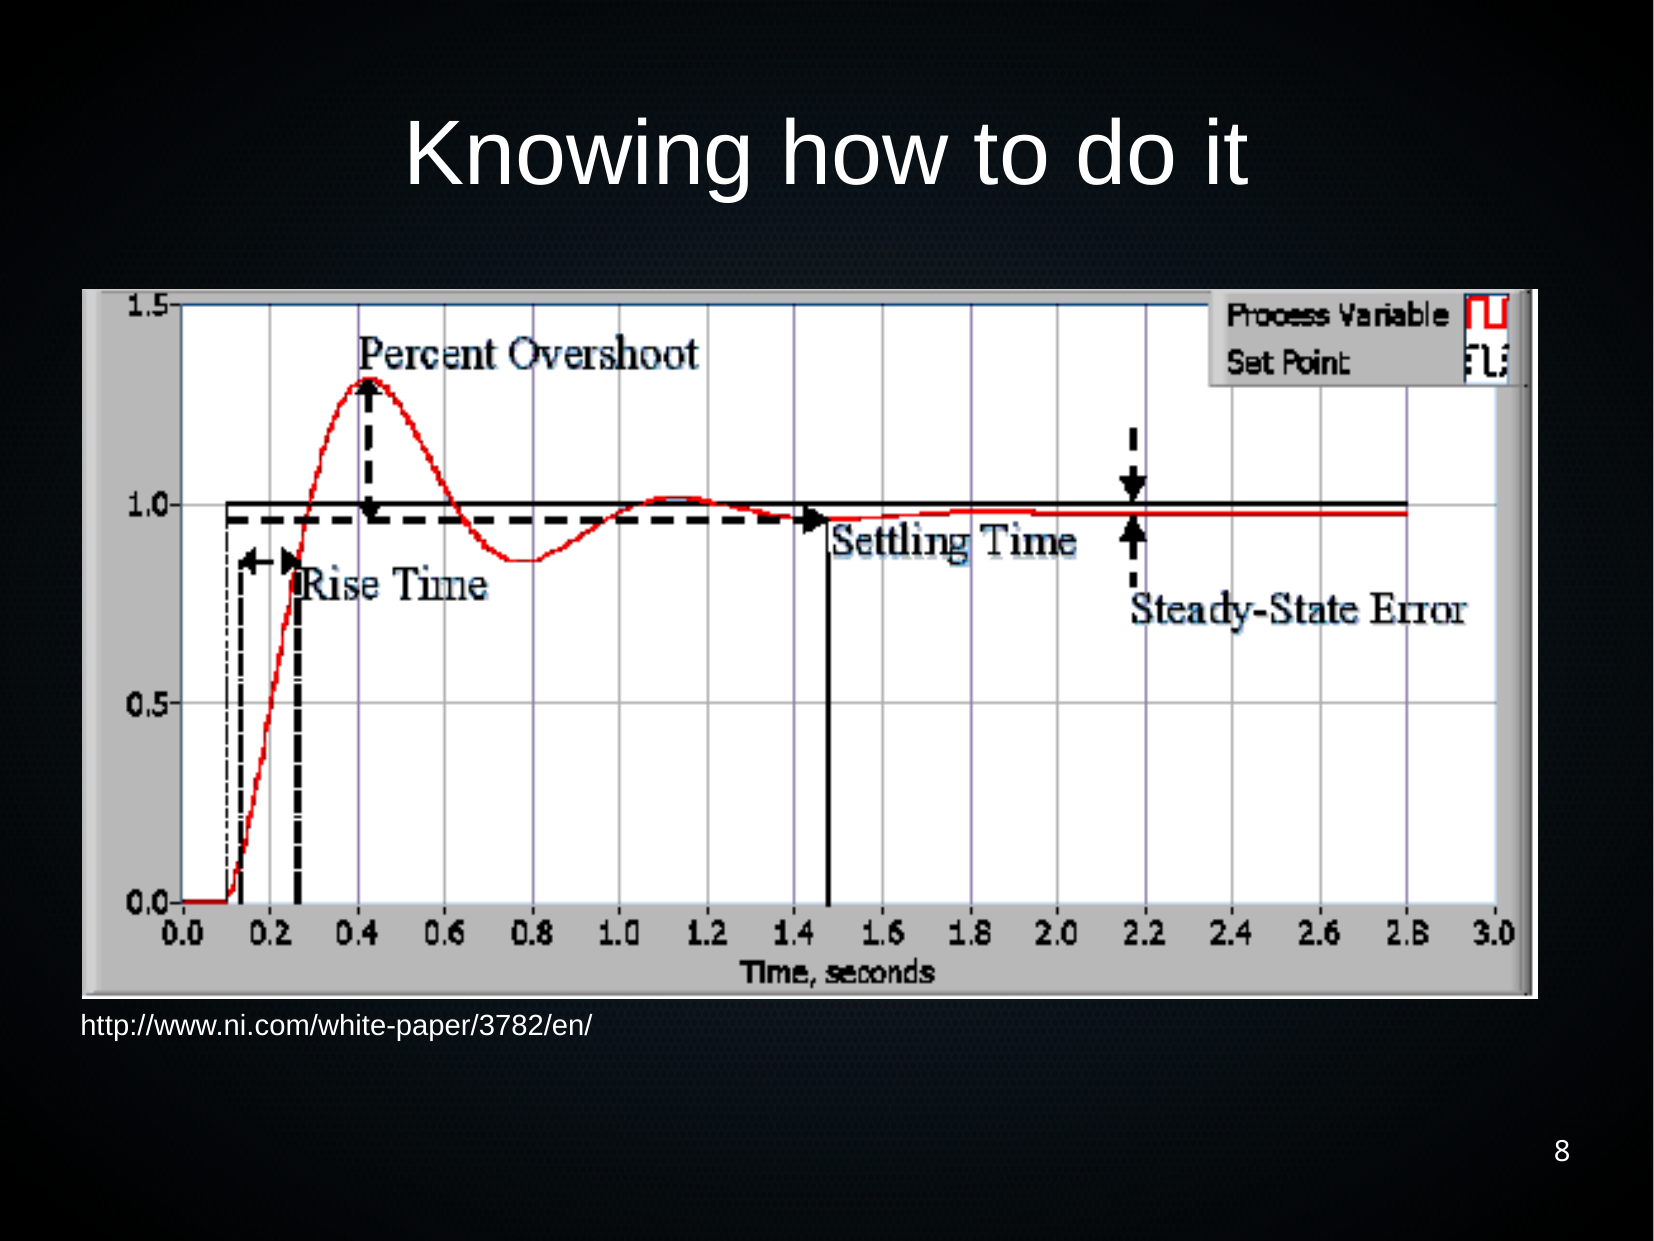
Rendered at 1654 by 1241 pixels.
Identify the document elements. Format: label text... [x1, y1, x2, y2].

list http://www.ni.com/white-paper/3782/en/ [80, 1008, 1536, 1085]
title Knowing how to do it [82, 49, 1571, 257]
picture [0, 0, 1654, 1241]
